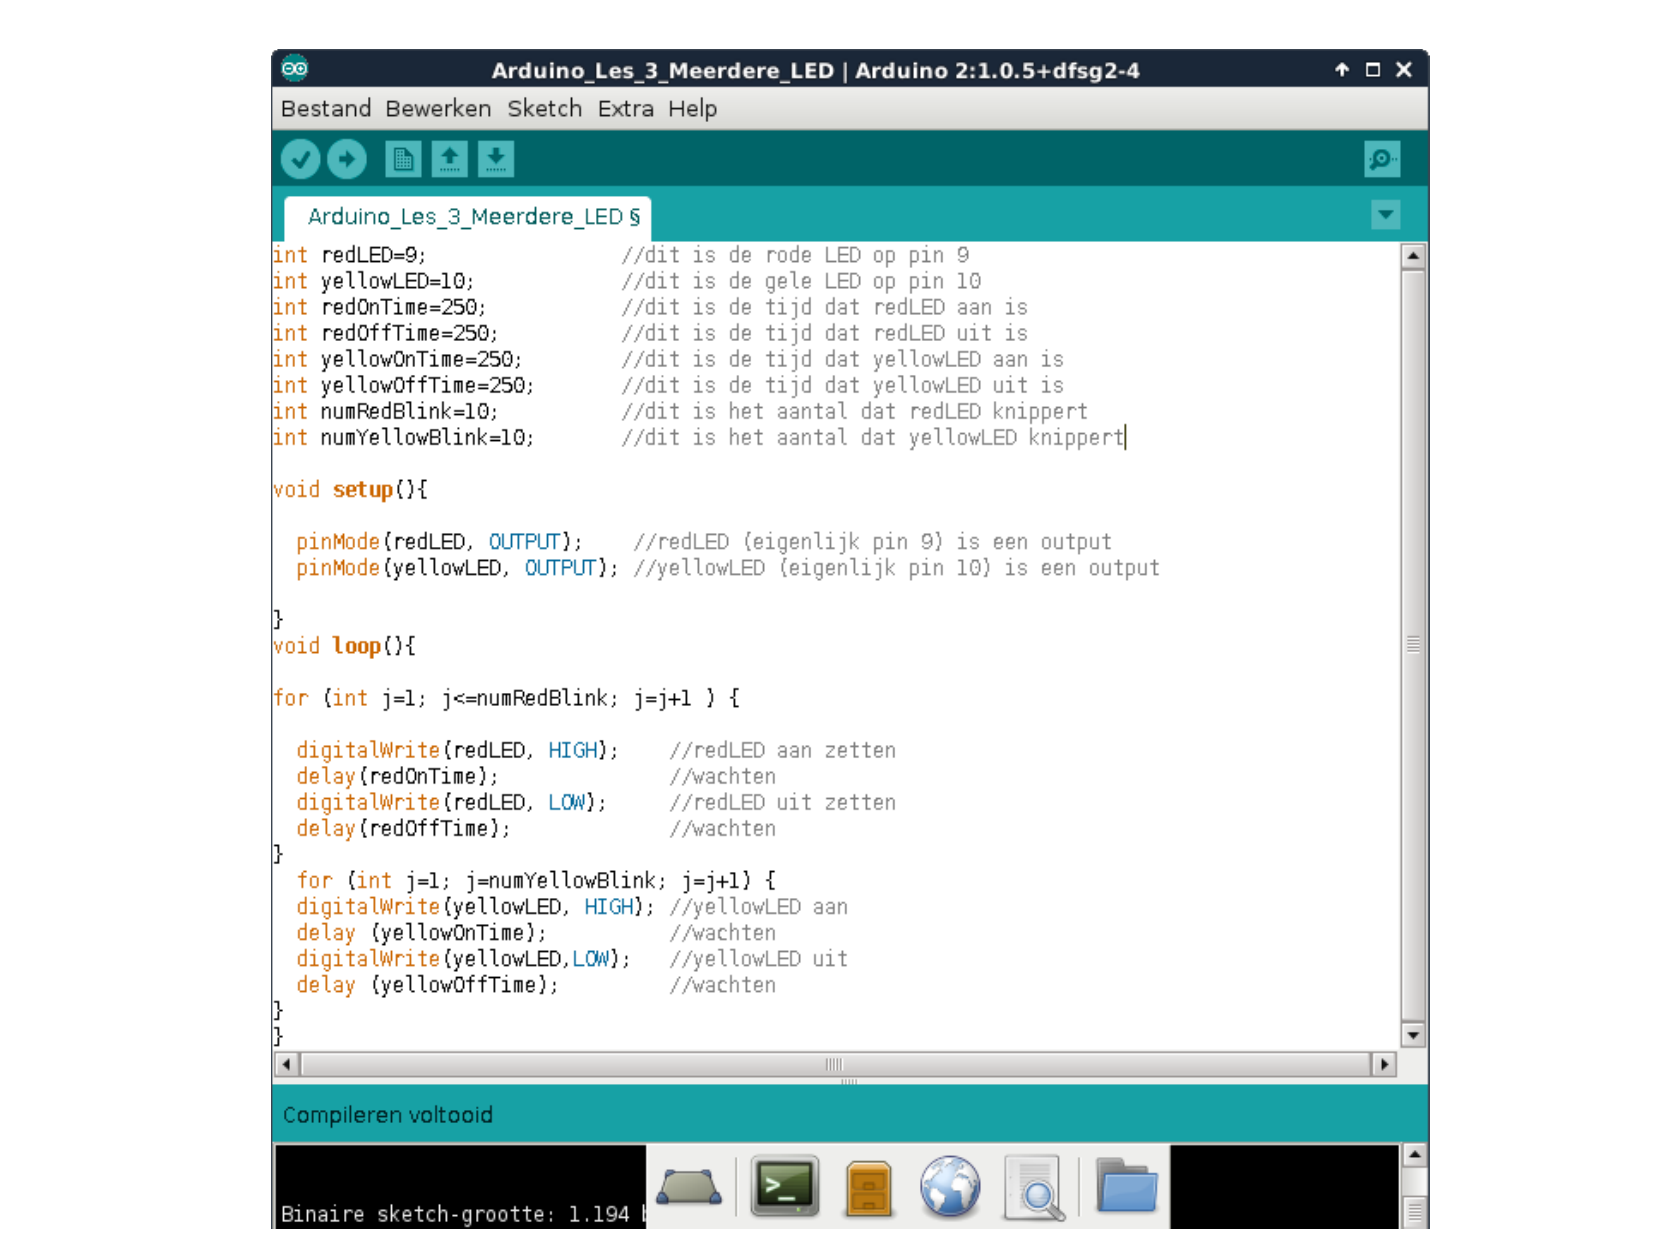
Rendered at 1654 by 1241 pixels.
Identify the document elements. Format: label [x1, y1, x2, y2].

picture [271, 49, 1430, 1229]
